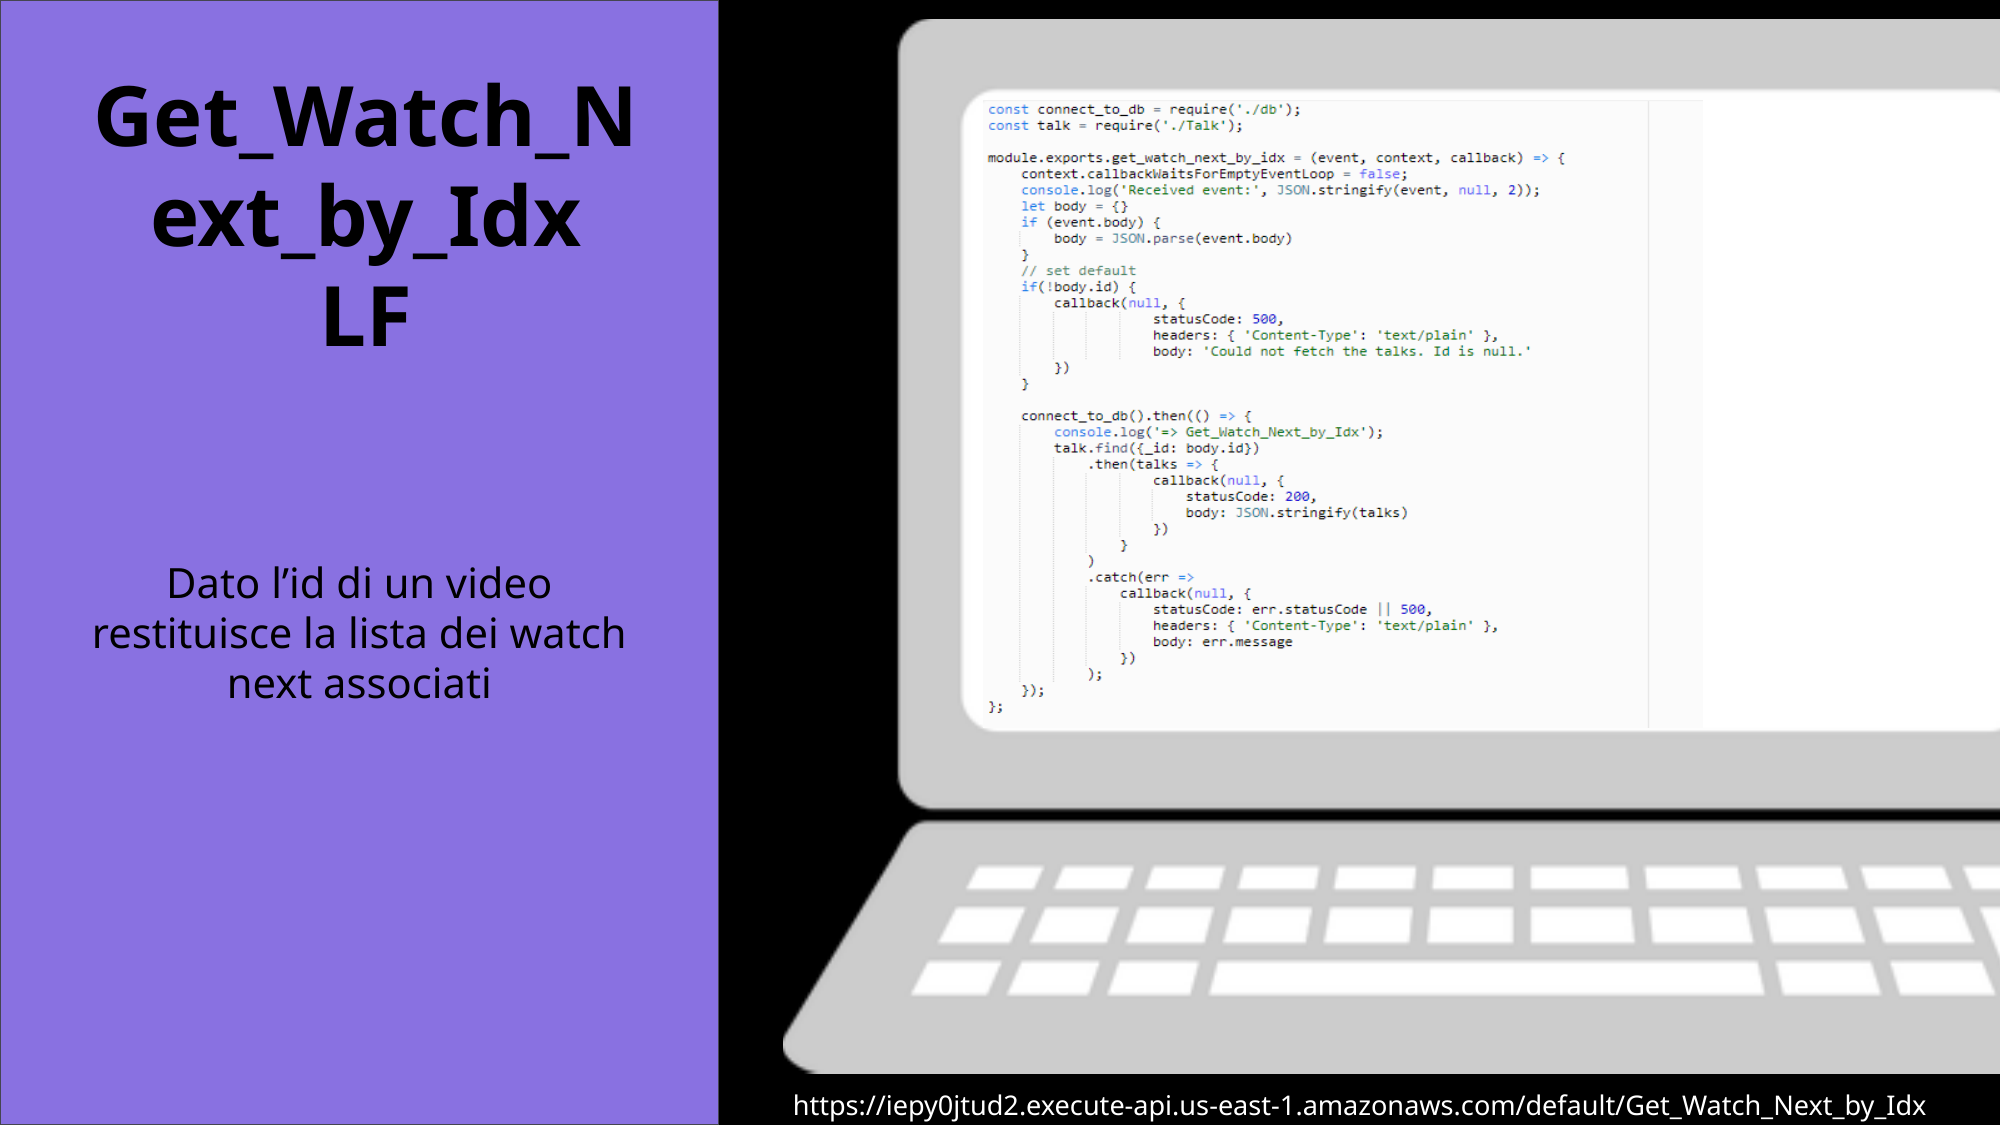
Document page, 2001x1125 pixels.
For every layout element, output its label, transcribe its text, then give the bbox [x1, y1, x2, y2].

text_box Dato l’id di un video restituisce la lista dei watch next associati [67, 542, 652, 723]
picture [783, 19, 2000, 1073]
text_box https://iepy0jtud2.execute-api.us-east-1.amazonaws.com/default/Get_Watch_Next_by_Idx [718, 1073, 2000, 1125]
text_box Get_Watch_Next_by_Idx LF [69, 47, 662, 378]
text_box [0, 0, 719, 1125]
